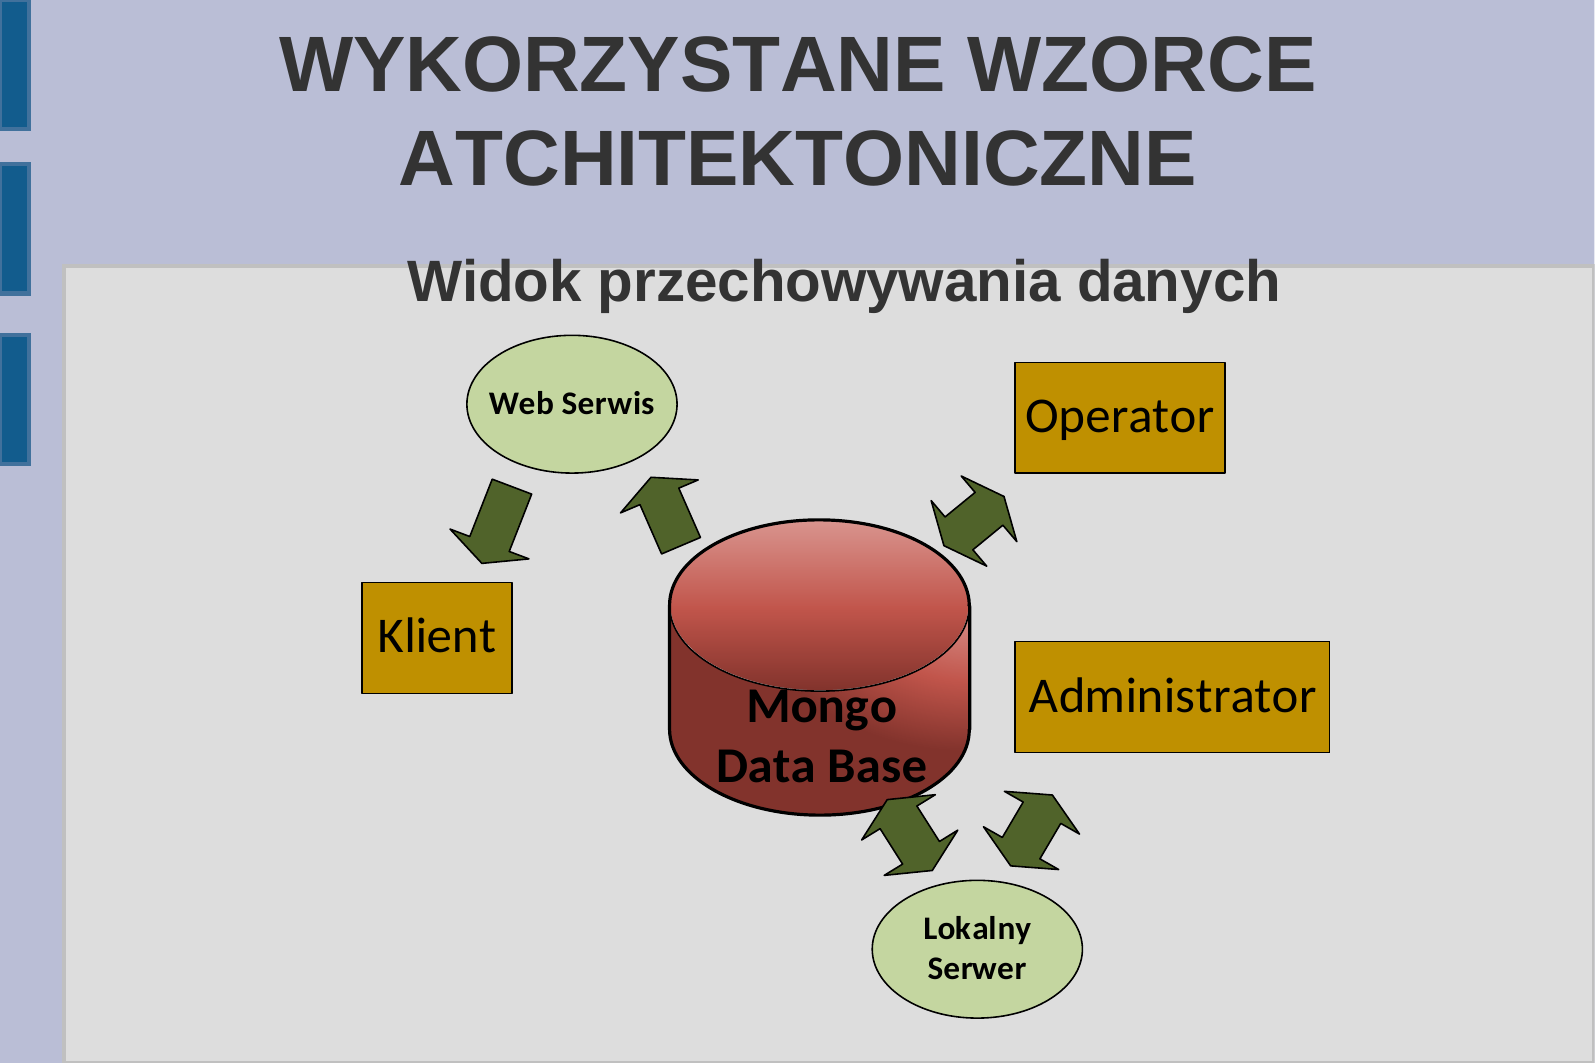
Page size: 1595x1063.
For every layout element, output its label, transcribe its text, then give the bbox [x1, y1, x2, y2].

text_box Widok przechowywania danych [163, 207, 1526, 350]
title WYKORZYSTANE WZORCE ATCHITEKTONICZNE [117, 13, 1479, 191]
chart [359, 332, 1330, 1019]
